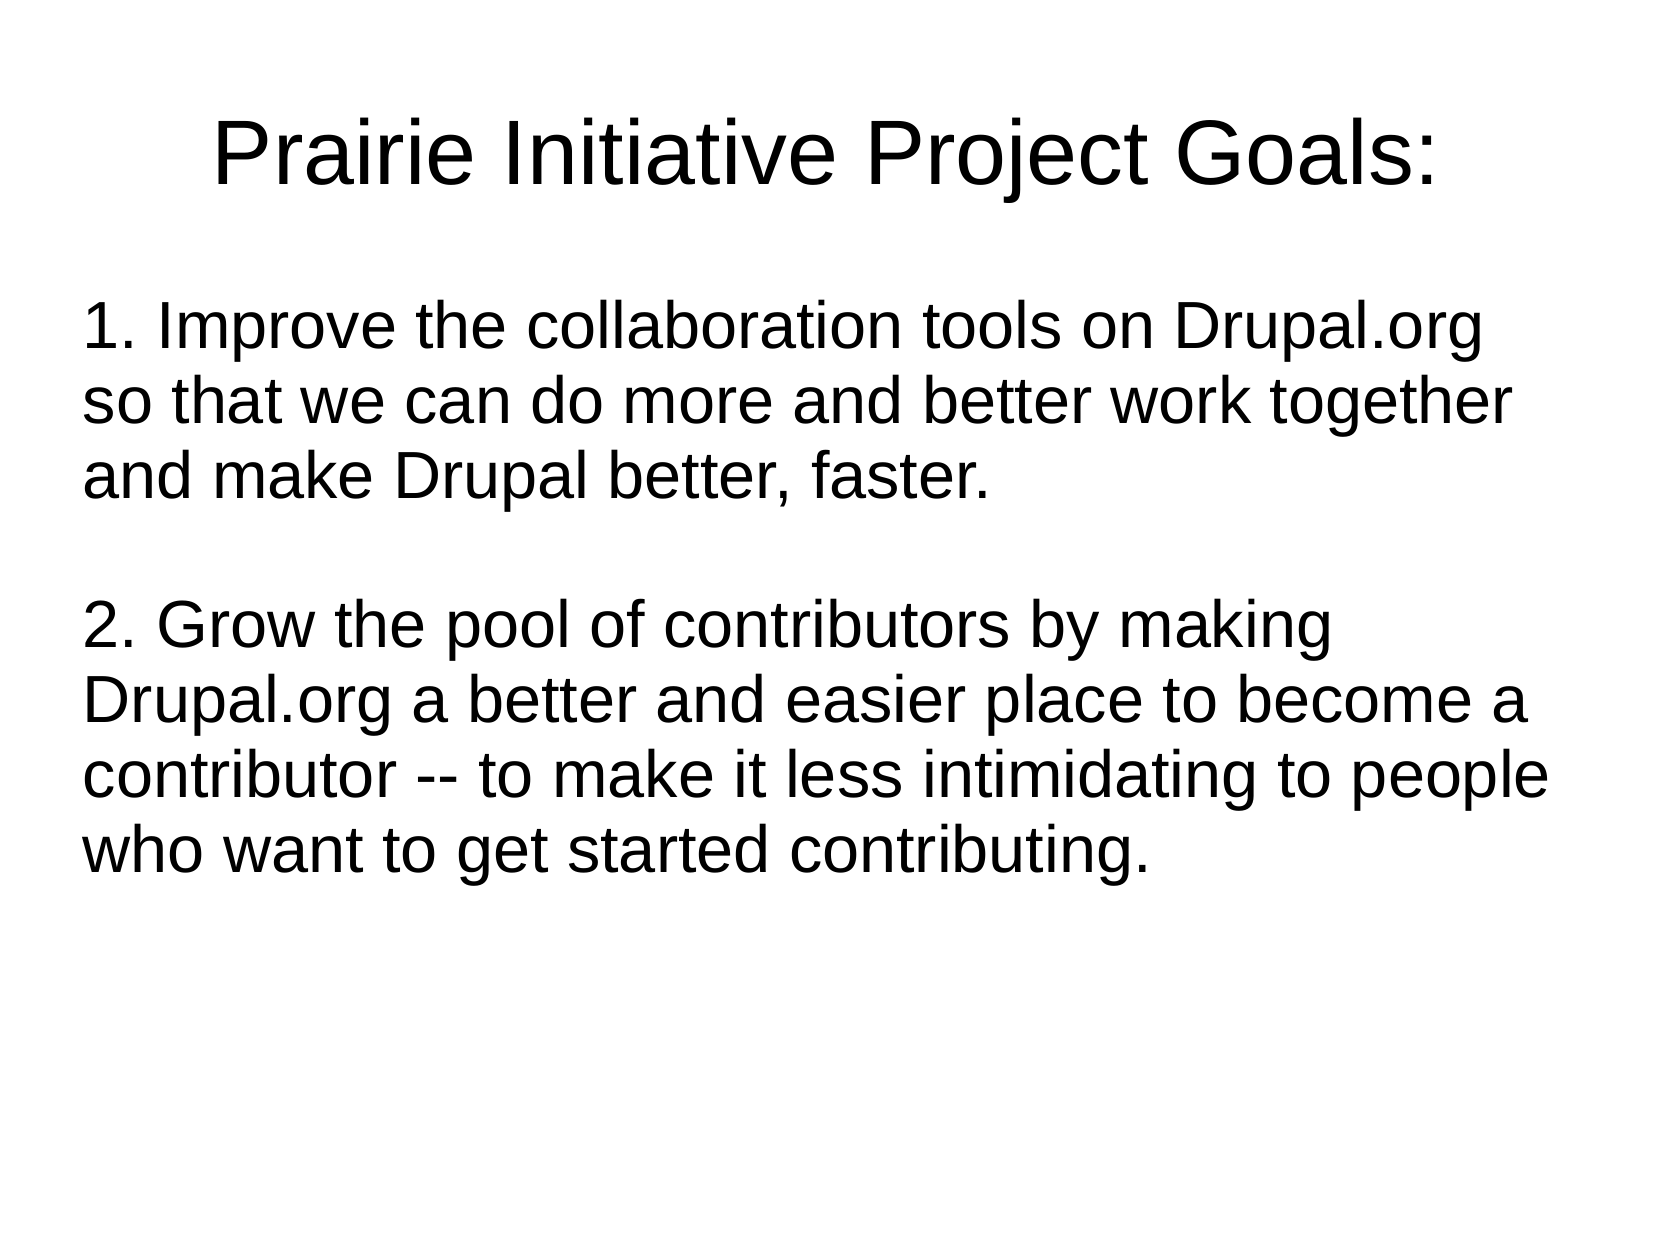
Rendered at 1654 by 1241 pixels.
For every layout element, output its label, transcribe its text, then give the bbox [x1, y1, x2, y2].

title Prairie Initiative Project Goals: [82, 56, 1571, 250]
subtitle 1. Improve the collaboration tools on Drupal.org so that we can do more and better work together and make Drupal better, faster. 2. Grow the pool of contributors by making Drupal.org a better and easier place to become a contributor -- to make it less intimidating to people who want to get started contributing. [82, 289, 1571, 1110]
